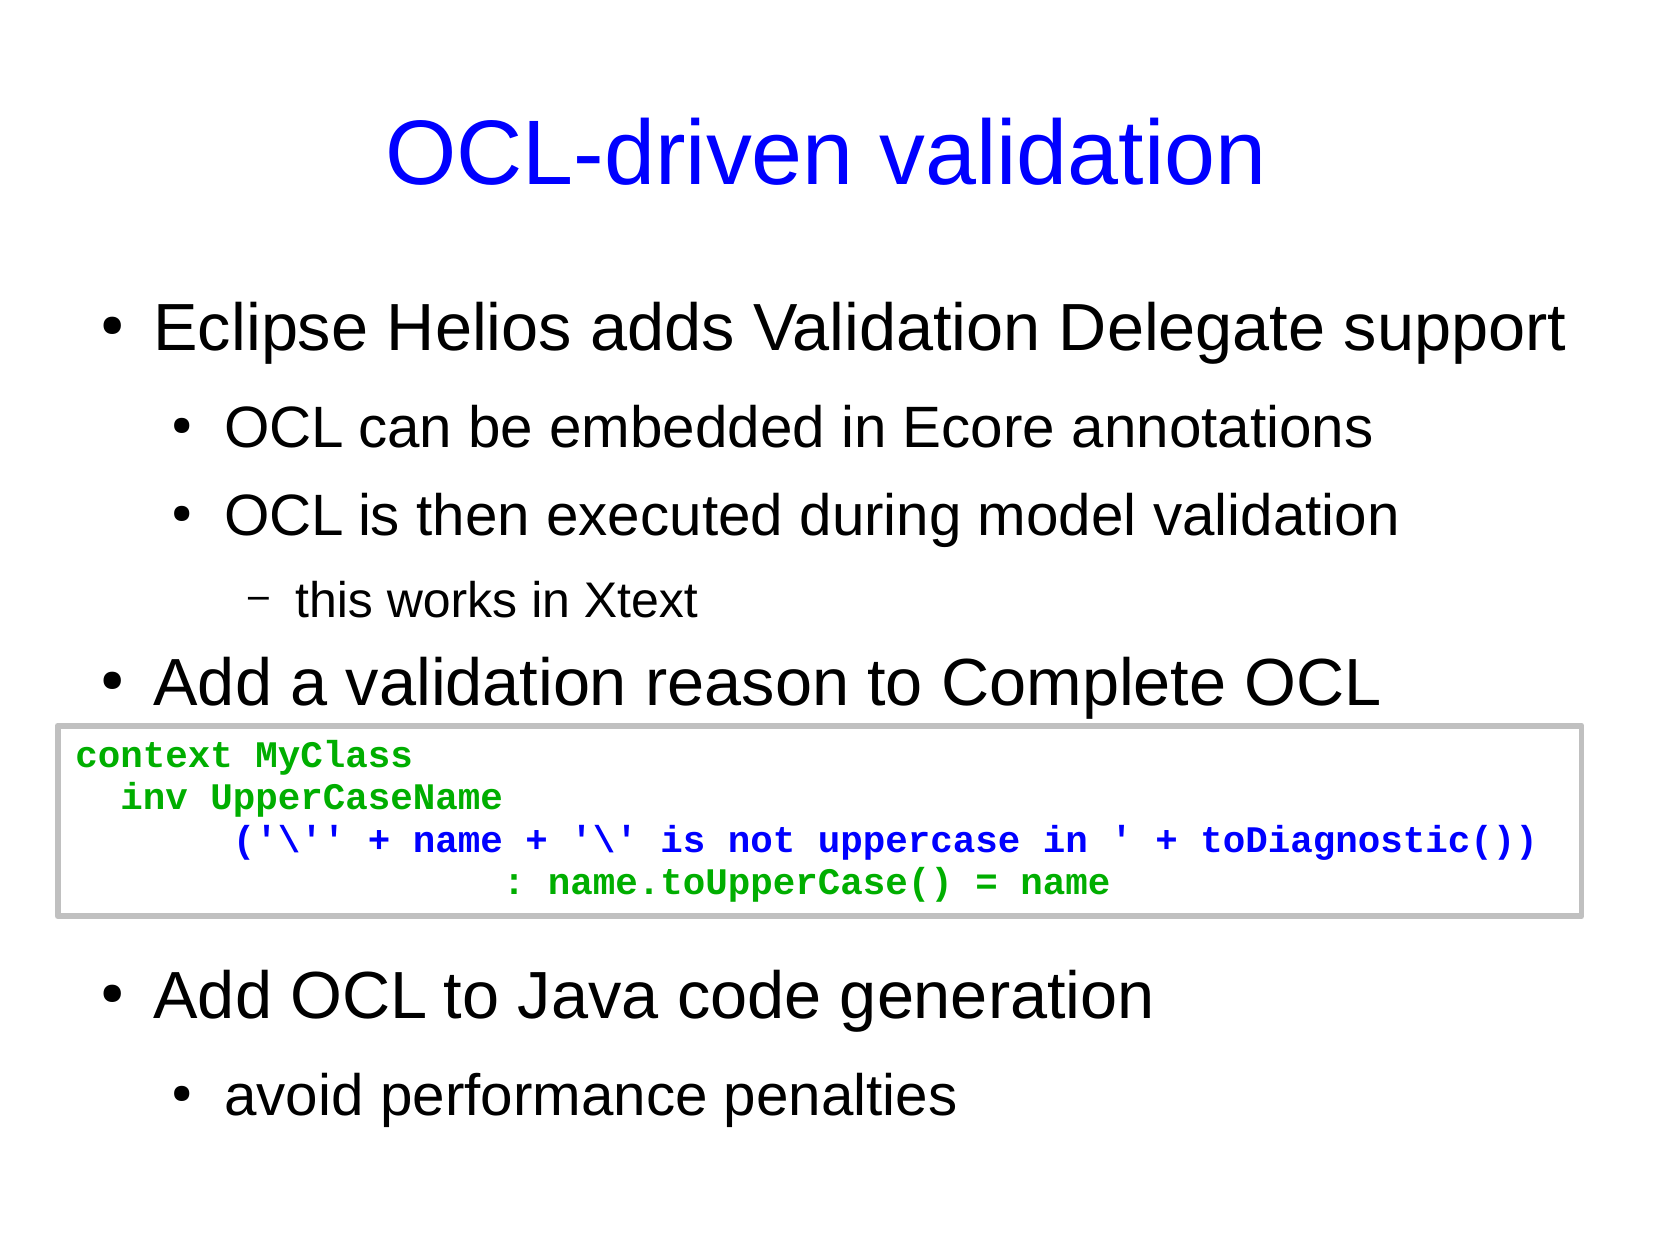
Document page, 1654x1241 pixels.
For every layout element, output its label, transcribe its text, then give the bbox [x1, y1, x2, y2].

title OCL-driven validation [82, 56, 1571, 250]
text_box context MyClass inv UpperCaseName ('\'' + name + '\' is not uppercase in ' + toDiagnostic()) : name.toUpperCase() = name [57, 725, 1582, 917]
list Eclipse Helios adds Validation Delegate support OCL can be embedded in Ecore annotations OCL is then executed during model validation this works in Xtext Add a validation reason to Complete OCL Add OCL to Java code generation avoid performance penalties [82, 290, 1571, 723]
list Eclipse Helios adds Validation Delegate support OCL can be embedded in Ecore annotations OCL is then executed during model validation this works in Xtext Add a validation reason to Complete OCL Add OCL to Java code generation avoid performance penalties [82, 919, 1571, 1127]
